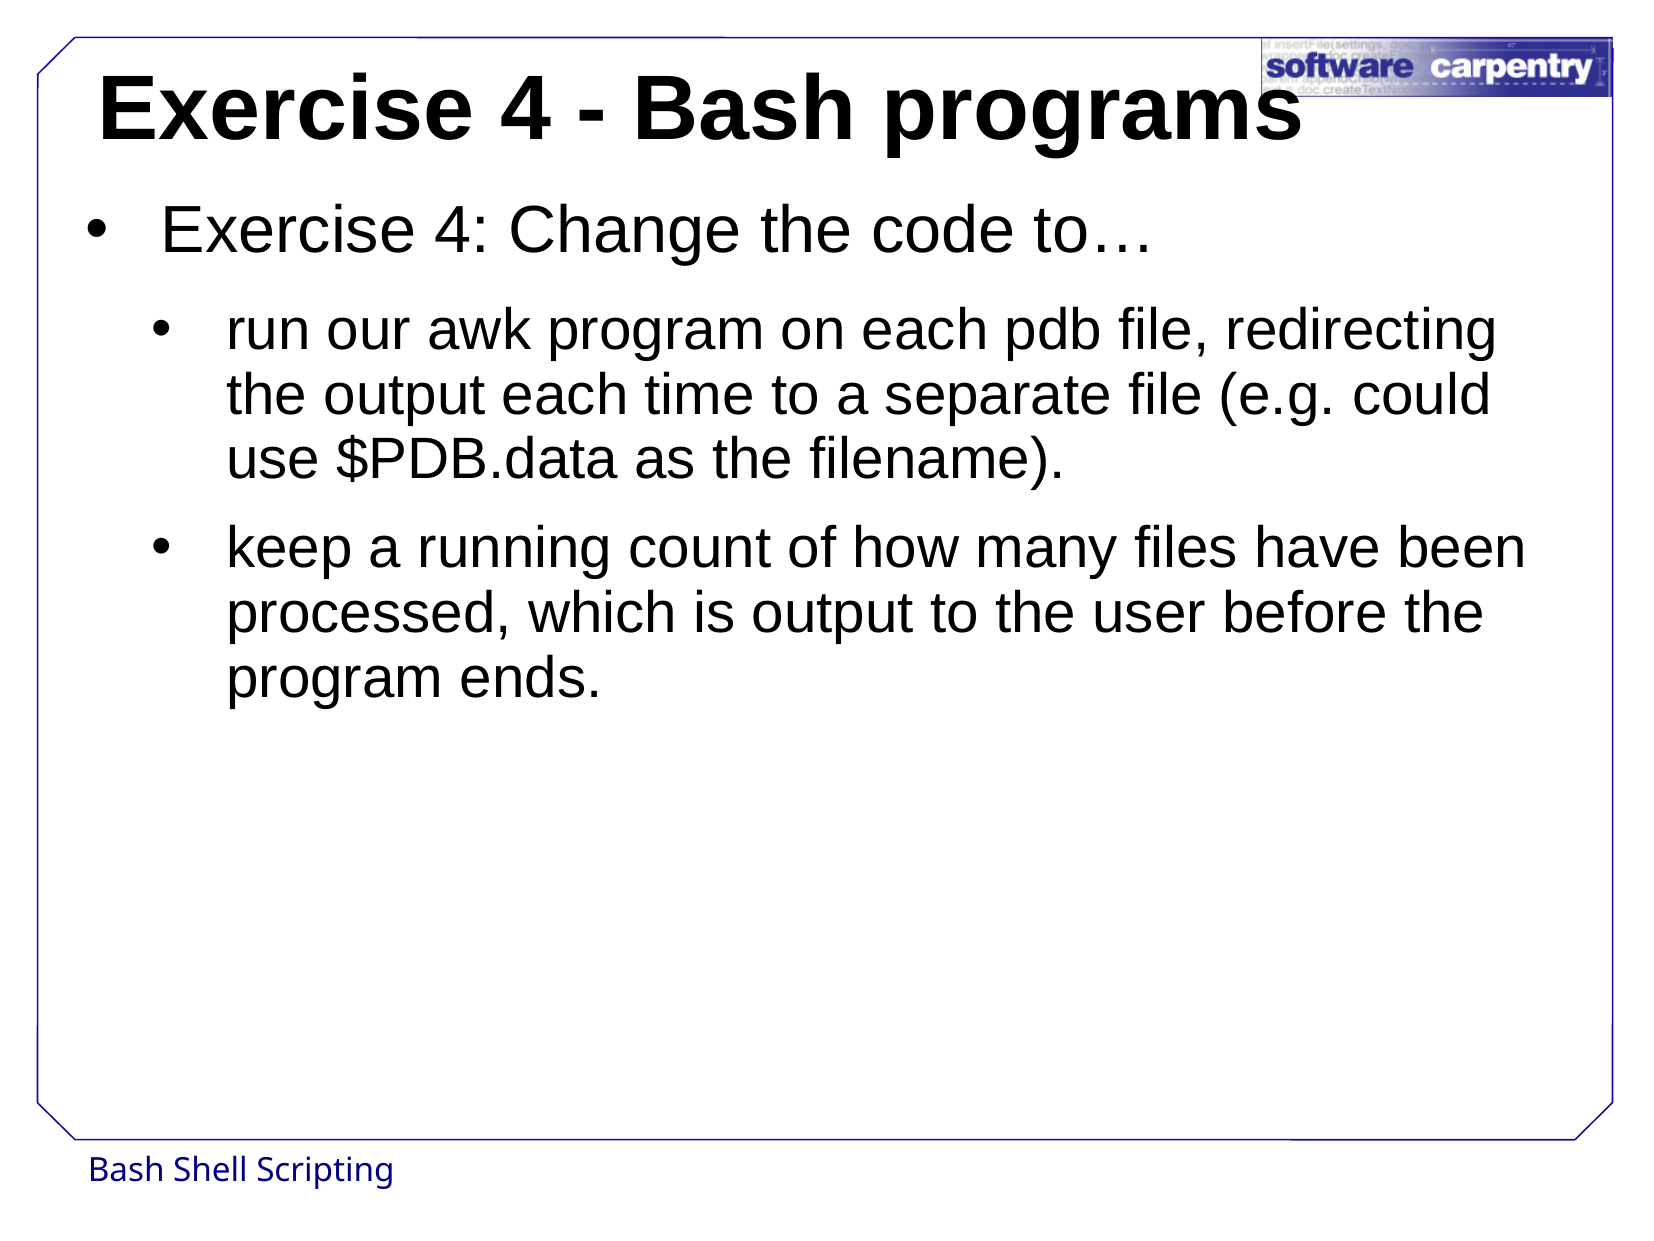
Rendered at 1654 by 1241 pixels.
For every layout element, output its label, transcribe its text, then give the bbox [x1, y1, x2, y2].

picture [1261, 39, 1613, 97]
list Exercise 4: Change the code to… run our awk program on each pdb file, redirecting the output each time to a separate file (e.g. could use $PDB.data as the filename). keep a running count of how many files have been processed, which is output to the user before the program ends. [70, 185, 1571, 1112]
title Exercise 4 - Bash programs [82, 49, 1572, 372]
